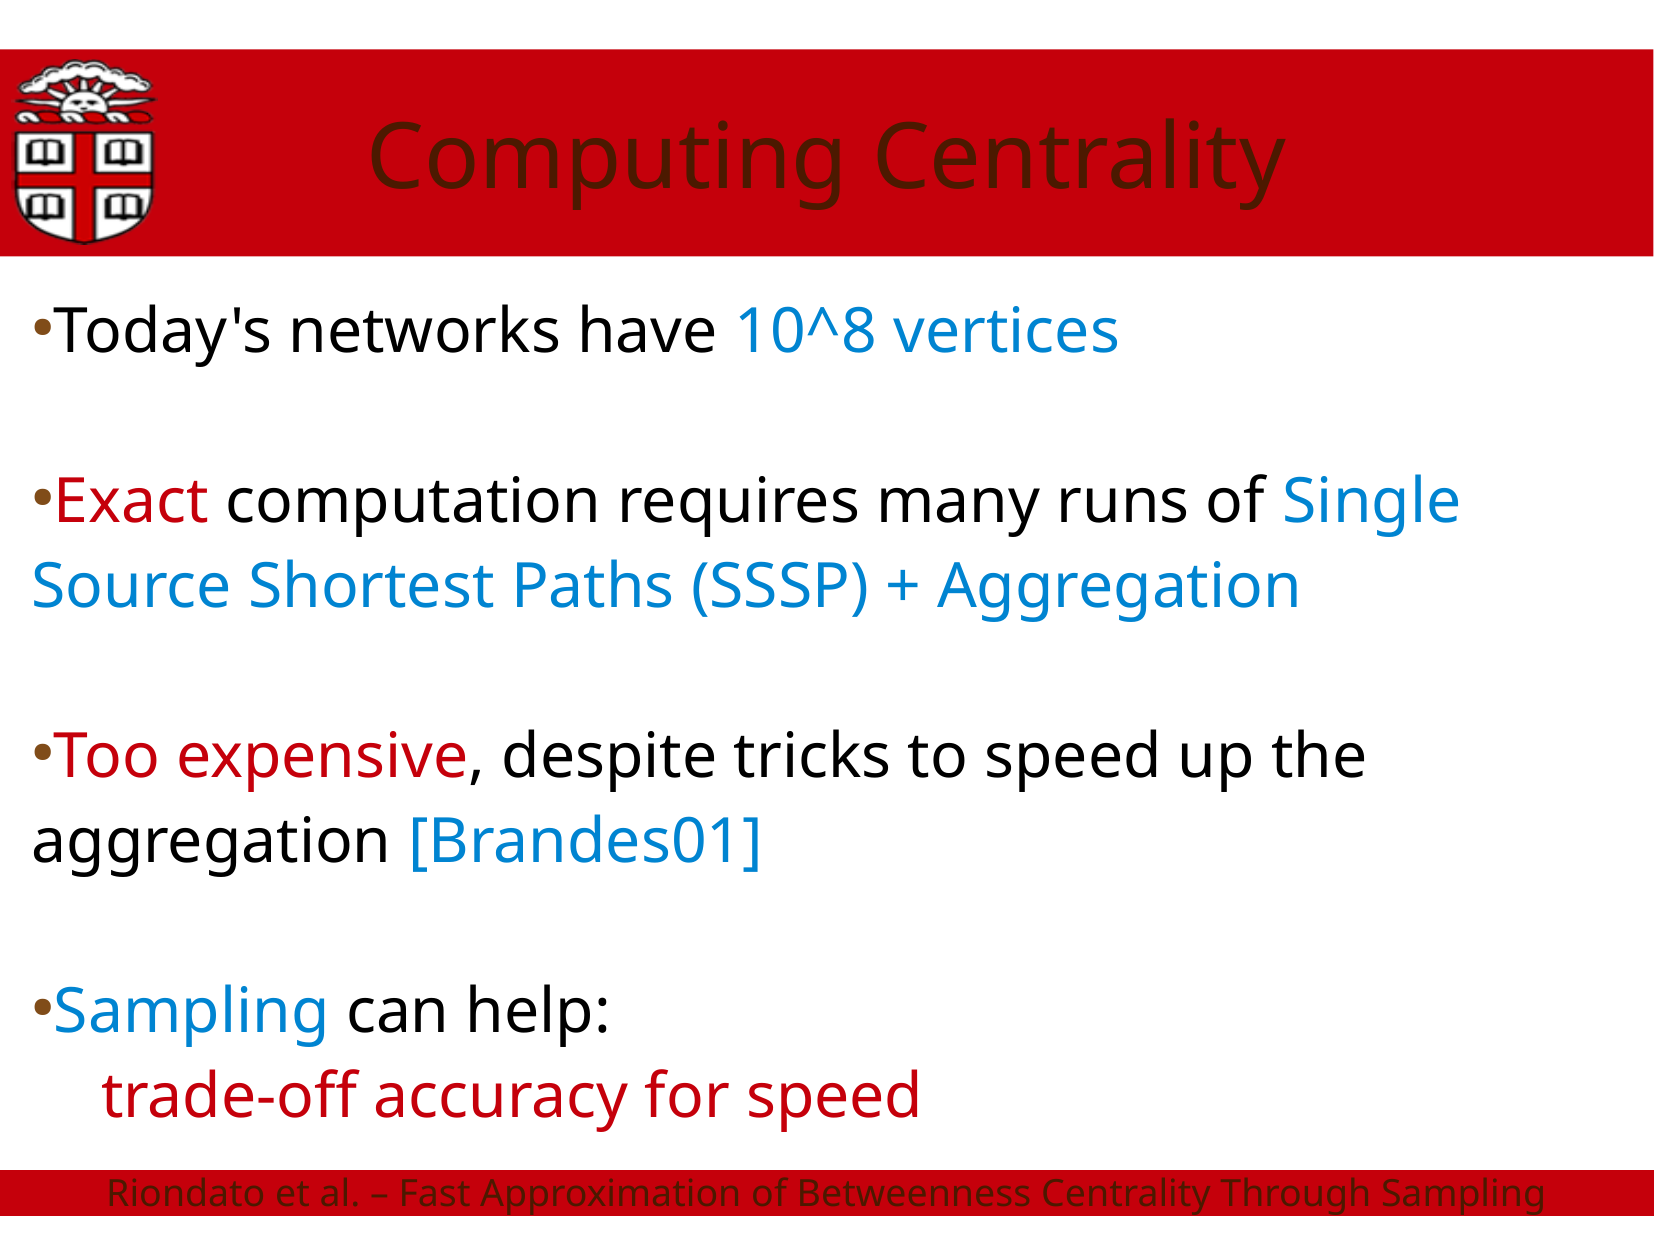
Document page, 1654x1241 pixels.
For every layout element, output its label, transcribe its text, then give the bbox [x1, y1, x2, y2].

picture [11, 59, 158, 245]
text_box Today's networks have 10^8 vertices Exact computation requires many runs of Single Source Shortest Paths (SSSP) + Aggregation Too expensive, despite tricks to speed up the aggregation [Brandes01] Sampling can help: trade-off accuracy for speed [16, 278, 1607, 1170]
text_box Riondato et al. – Fast Approximation of Betweenness Centrality Through Sampling [0, 1170, 1654, 1216]
title Computing Centrality [0, 49, 1654, 257]
